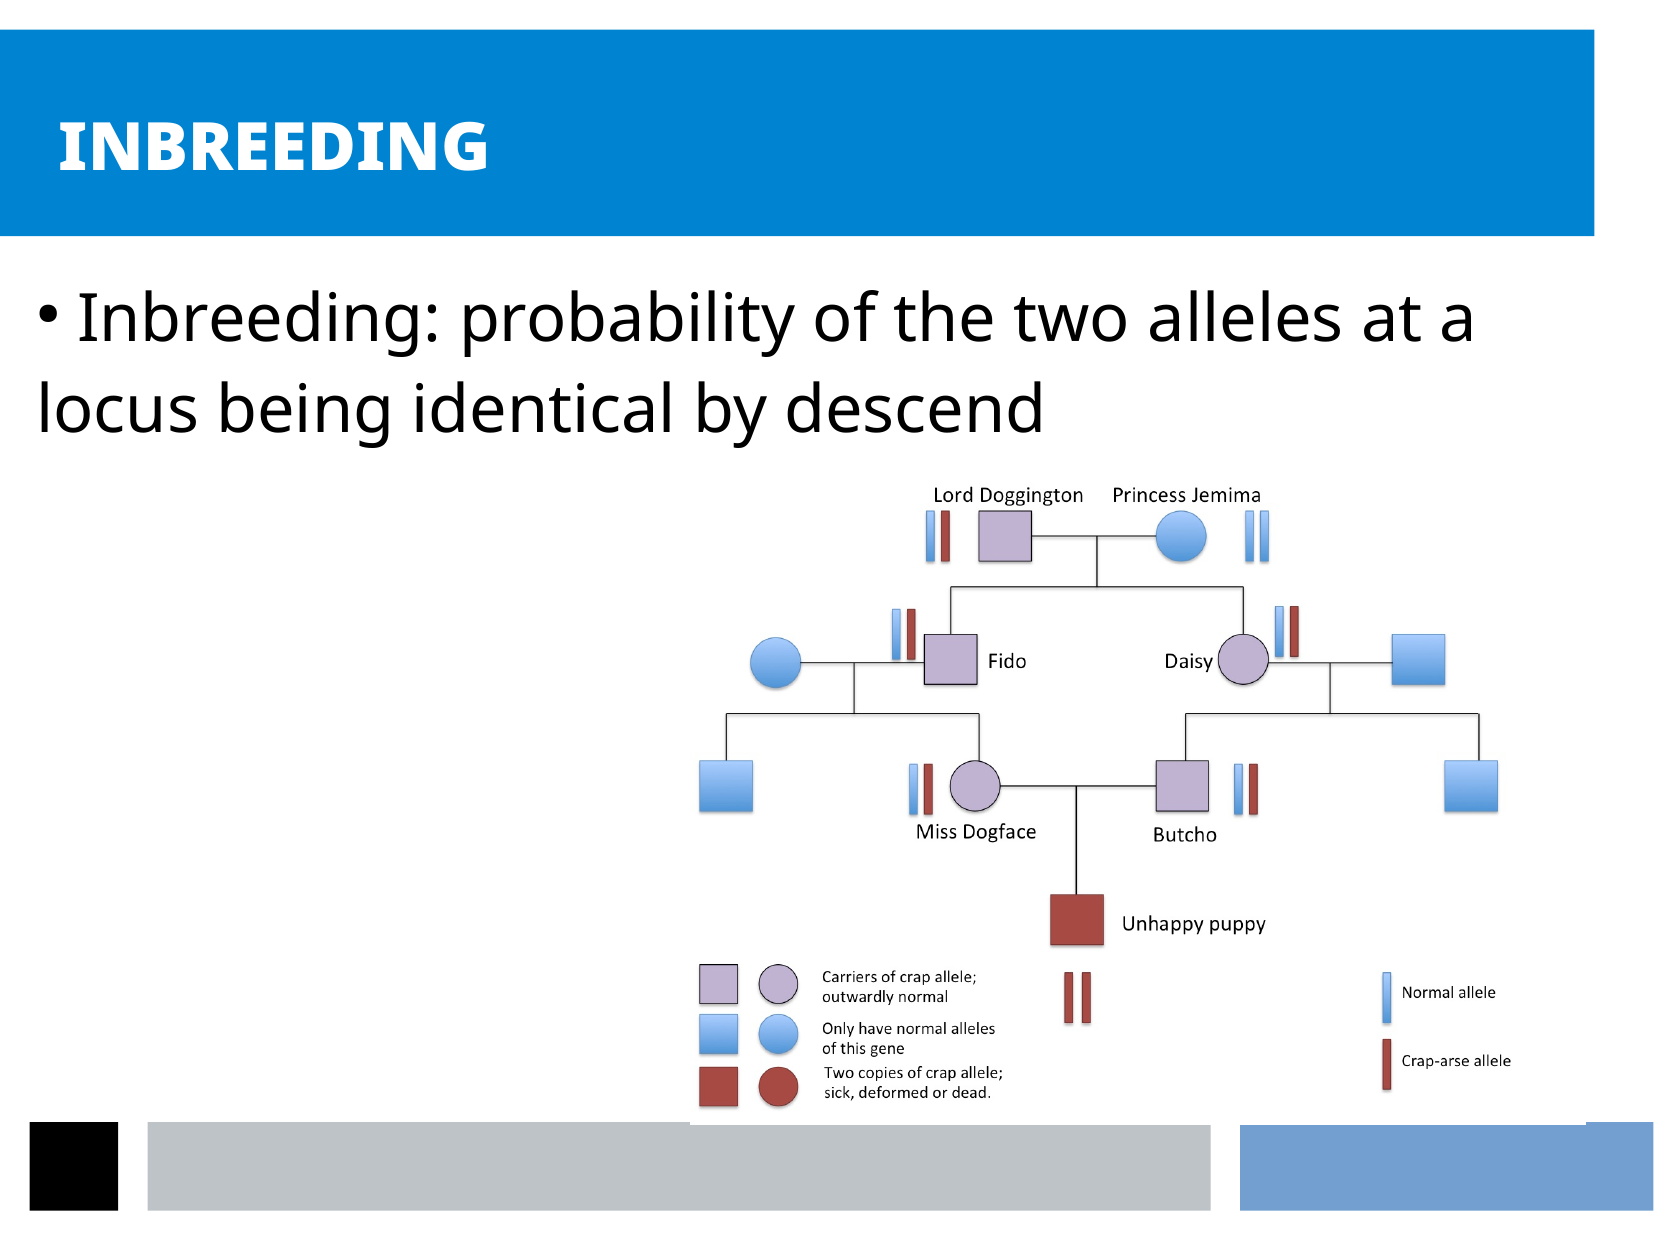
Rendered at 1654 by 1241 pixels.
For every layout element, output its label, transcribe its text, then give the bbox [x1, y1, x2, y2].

picture [690, 453, 1586, 1126]
title INBREEDING [59, 0, 1595, 190]
subtitle Inbreeding: probability of the two alleles at a locus being identical by descend [36, 270, 1576, 1214]
